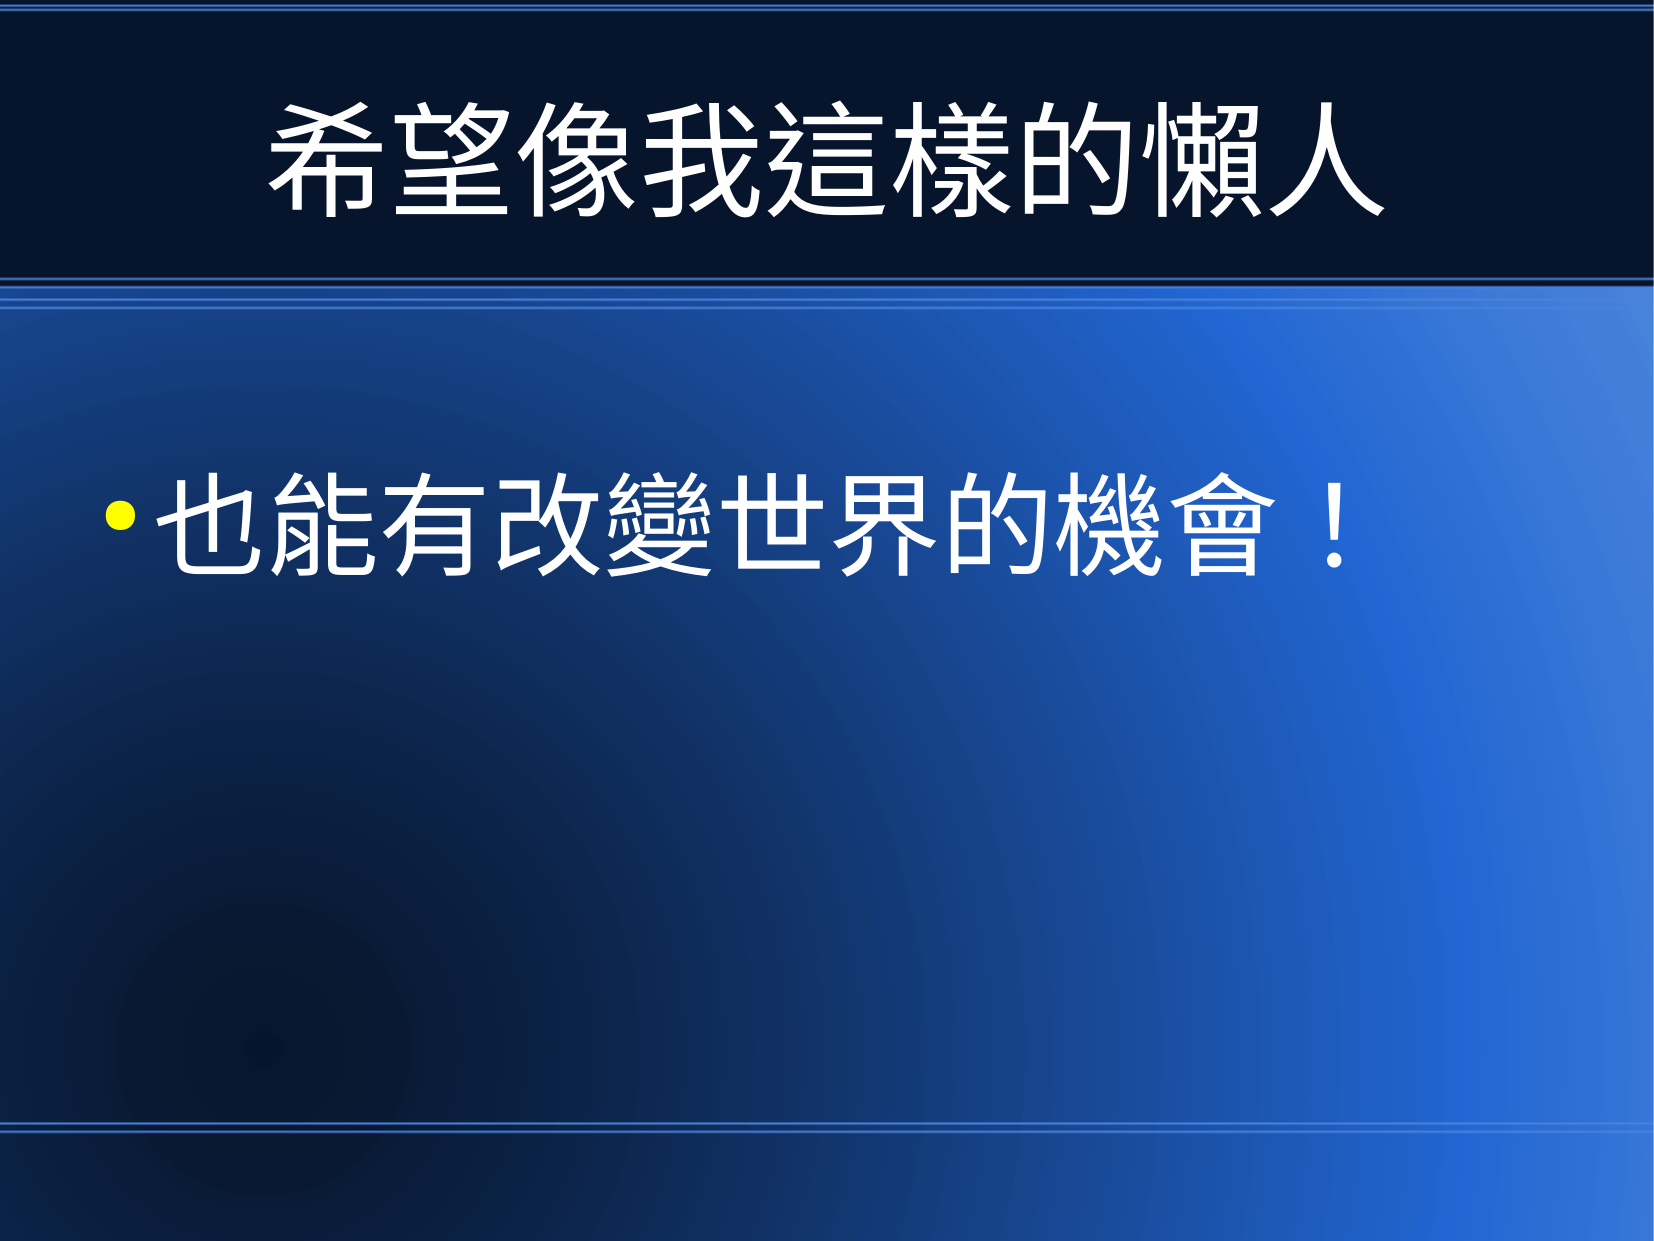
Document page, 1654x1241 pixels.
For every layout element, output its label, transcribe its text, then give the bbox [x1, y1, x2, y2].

title 希望像我這樣的懶人 [82, 49, 1571, 257]
picture [0, 0, 1654, 1241]
list 也能有改變世界的機會！ [82, 355, 1571, 1241]
